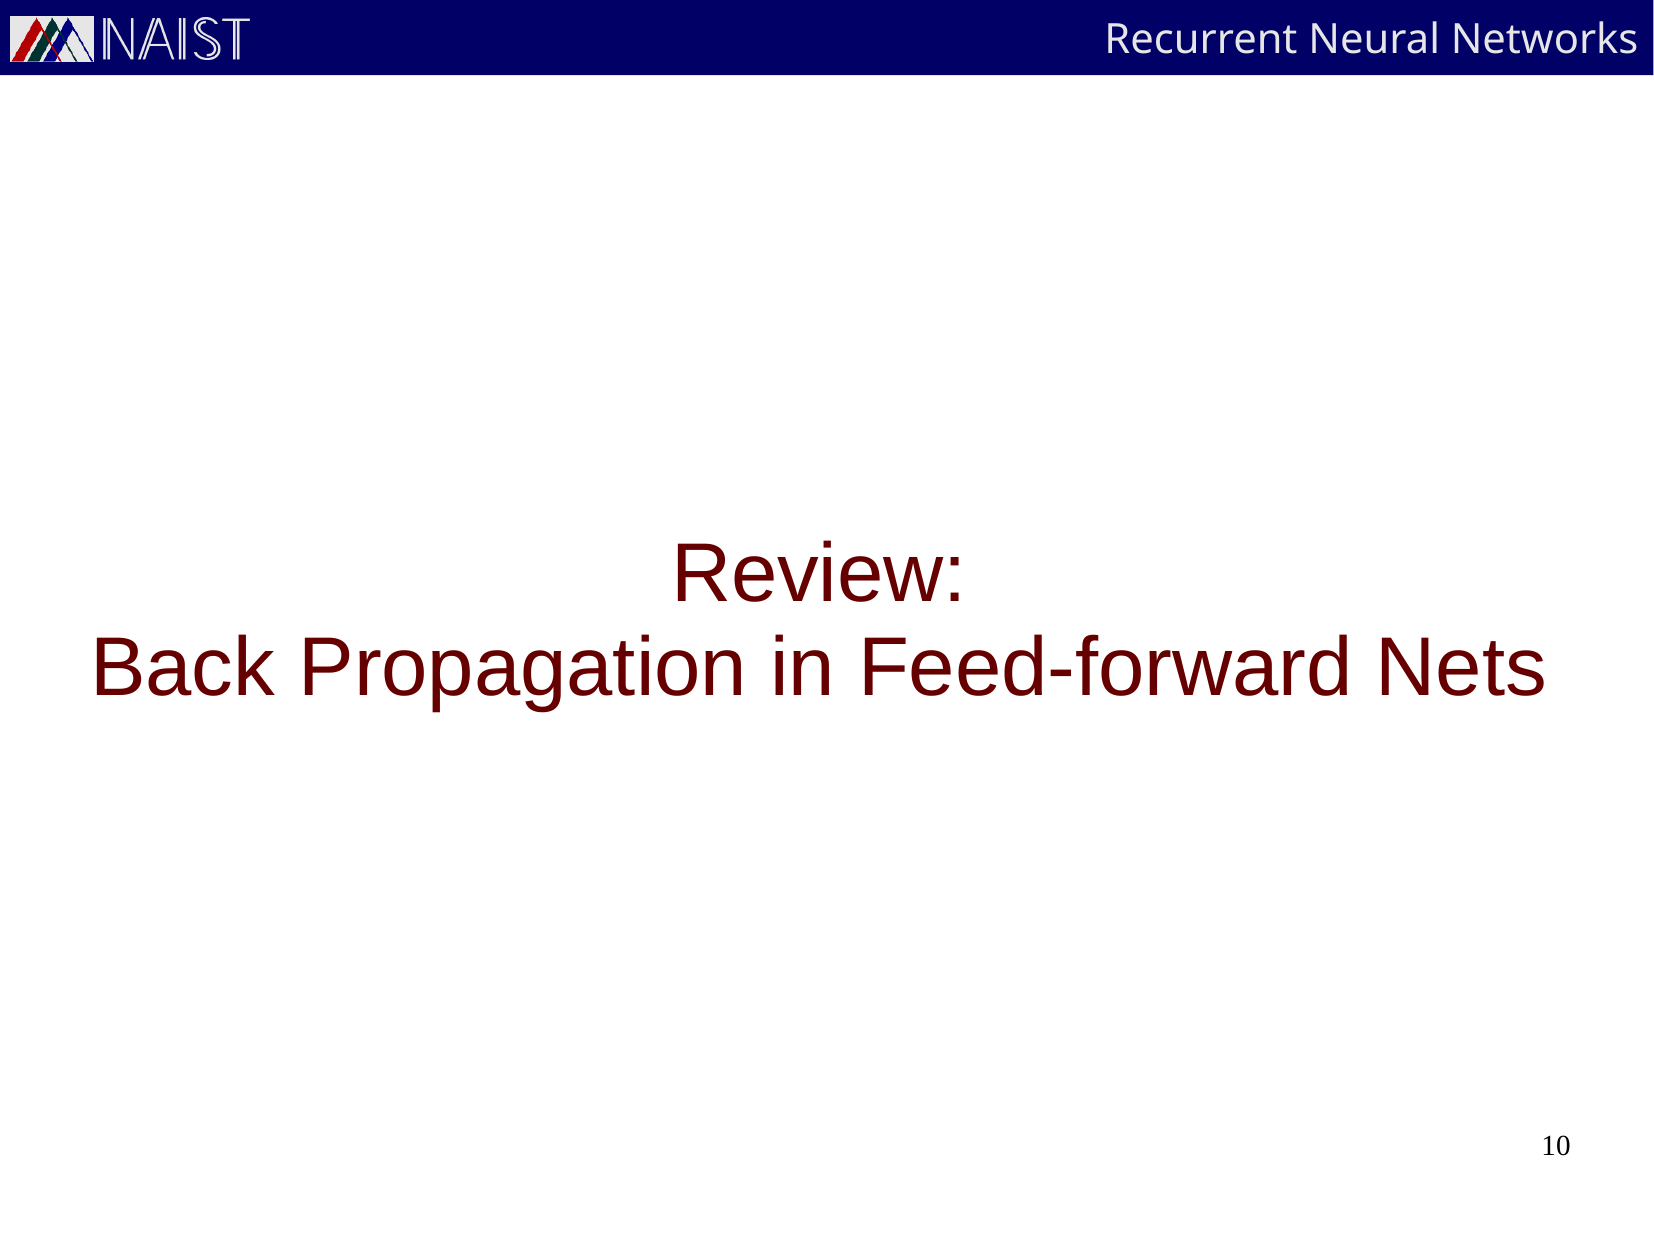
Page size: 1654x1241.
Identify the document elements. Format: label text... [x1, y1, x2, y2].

picture [102, 17, 251, 60]
title Review: Back Propagation in Feed-forward Nets [75, 524, 1564, 716]
picture [10, 16, 94, 62]
